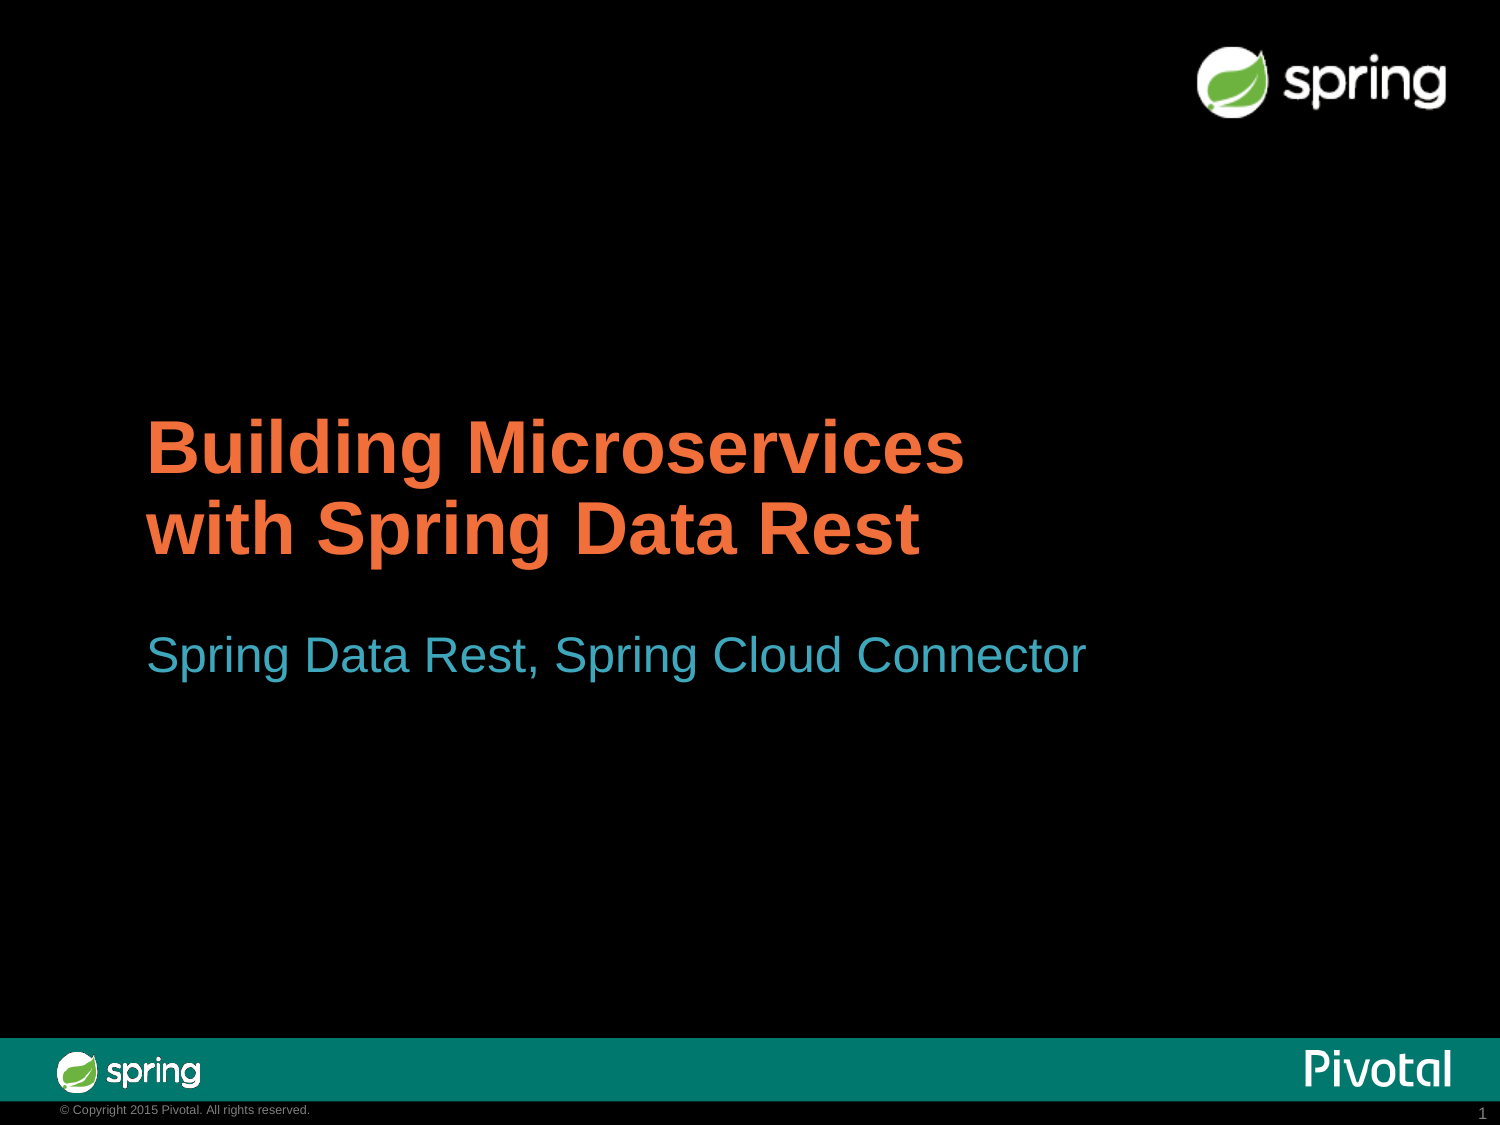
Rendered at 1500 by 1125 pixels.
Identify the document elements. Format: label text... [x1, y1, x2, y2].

picture [32, 1041, 210, 1103]
text_box Spring Data Rest, Spring Cloud Connector [146, 622, 1139, 803]
picture [1304, 1047, 1452, 1090]
picture [1155, 28, 1465, 136]
title Building Microservices with Spring Data Rest [145, 246, 991, 572]
